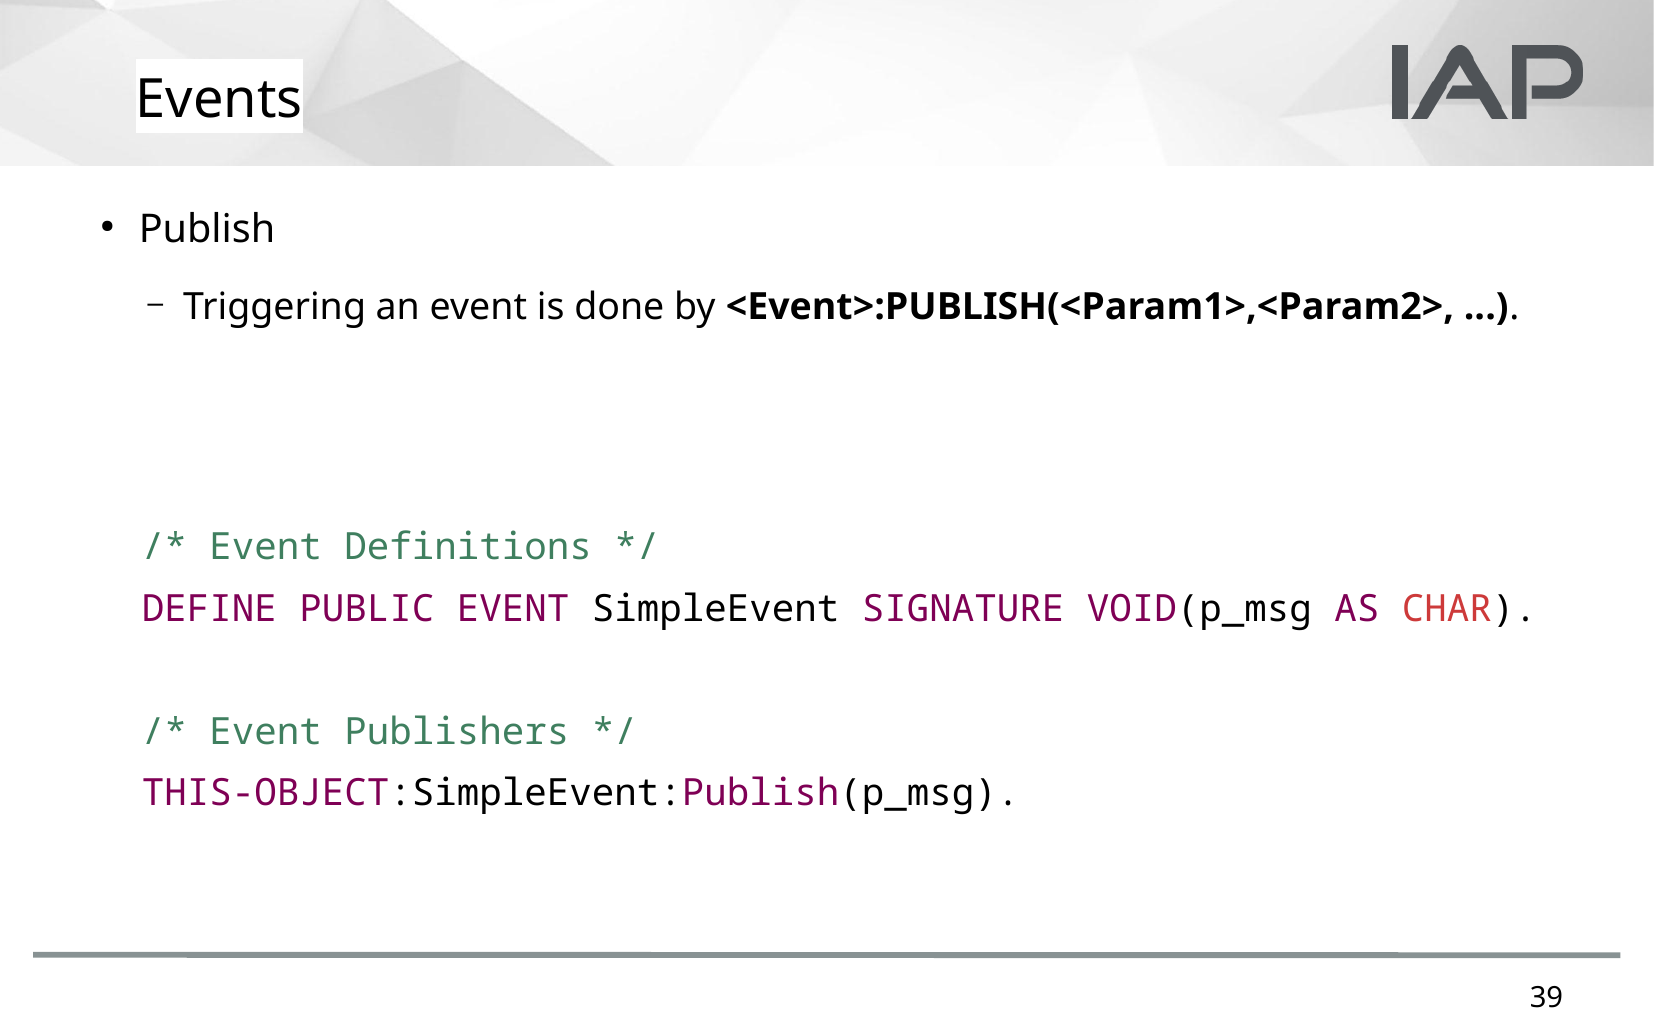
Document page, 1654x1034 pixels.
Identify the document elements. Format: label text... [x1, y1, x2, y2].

title Events [135, 41, 1264, 152]
list /* Event Definitions */ DEFINE PUBLIC EVENT SimpleEvent SIGNATURE VOID(p_msg AS CHAR). /* Event Publishers */ THIS-OBJECT:SimpleEvent:Publish(p_msg). [141, 519, 1630, 904]
list Publish Triggering an event is done by <Event>:PUBLISH(<Param1>,<Param2>, ...). [82, 200, 1571, 745]
picture [0, 0, 1654, 166]
